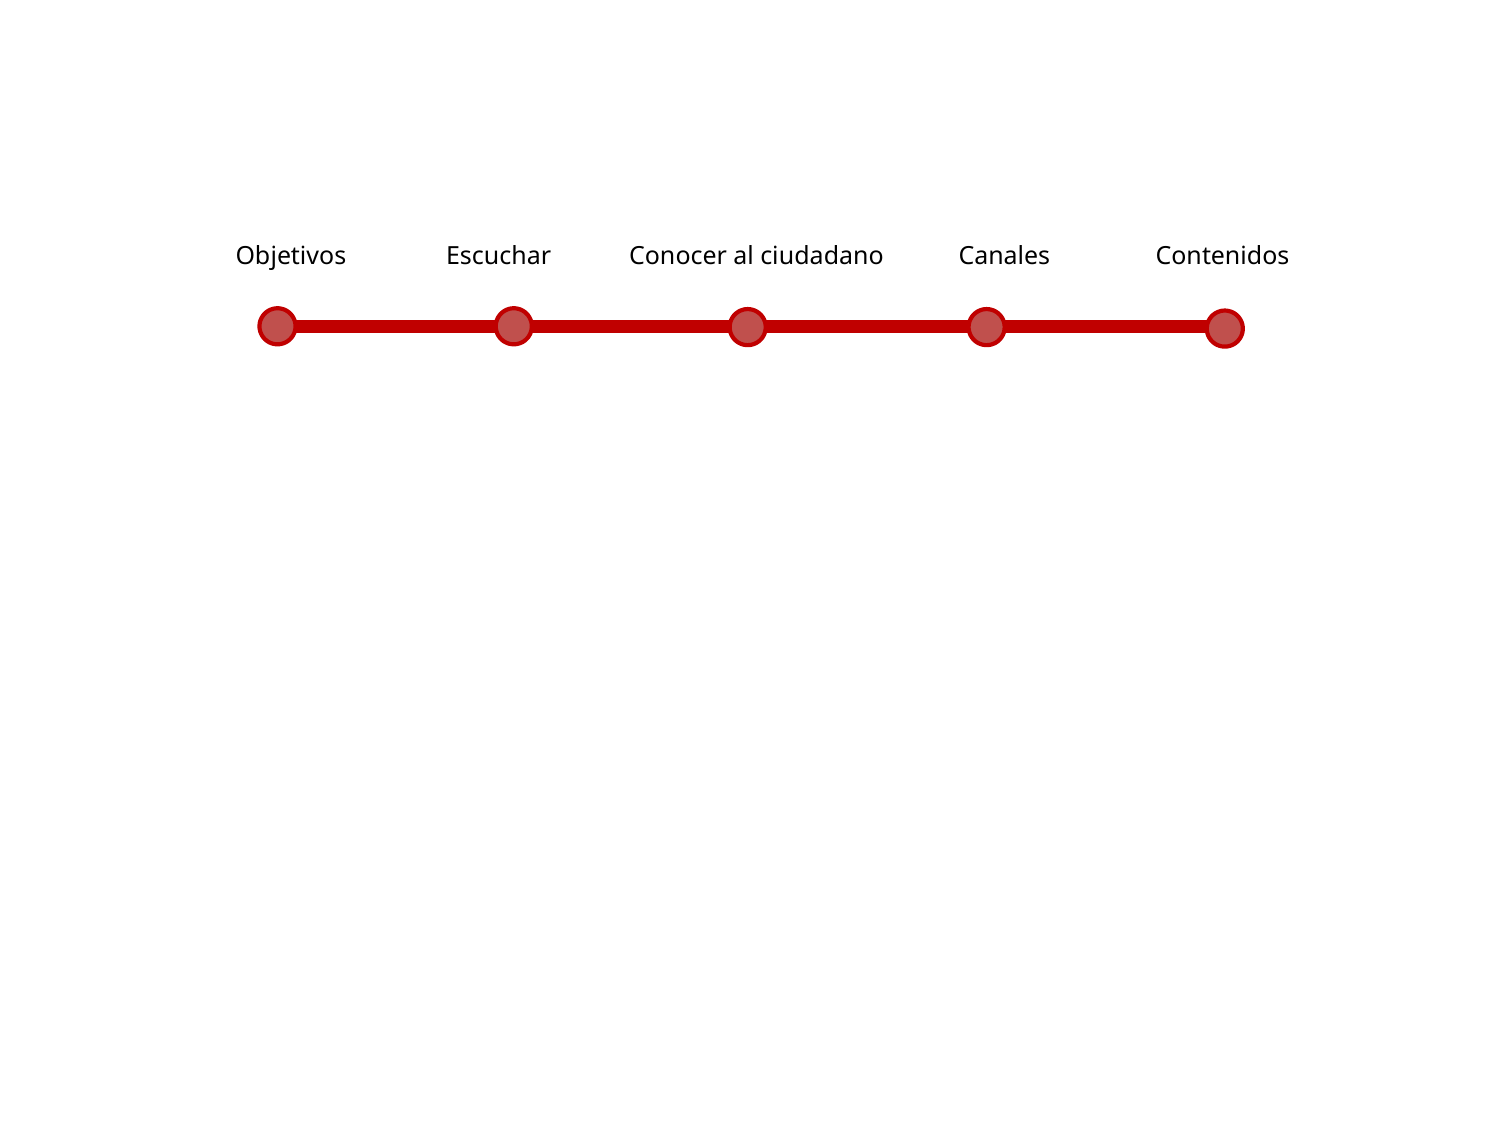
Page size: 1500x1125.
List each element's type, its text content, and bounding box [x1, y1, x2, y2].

text_box [1206, 310, 1243, 347]
text_box Conocer al ciudadano [614, 231, 916, 278]
text_box Canales [943, 231, 1073, 278]
text_box Escuchar [431, 231, 574, 278]
text_box Contenidos [1140, 231, 1314, 278]
text_box [968, 309, 1005, 346]
text_box [495, 308, 532, 345]
text_box Objetivos [220, 231, 371, 278]
text_box [729, 309, 766, 346]
text_box [259, 308, 296, 345]
